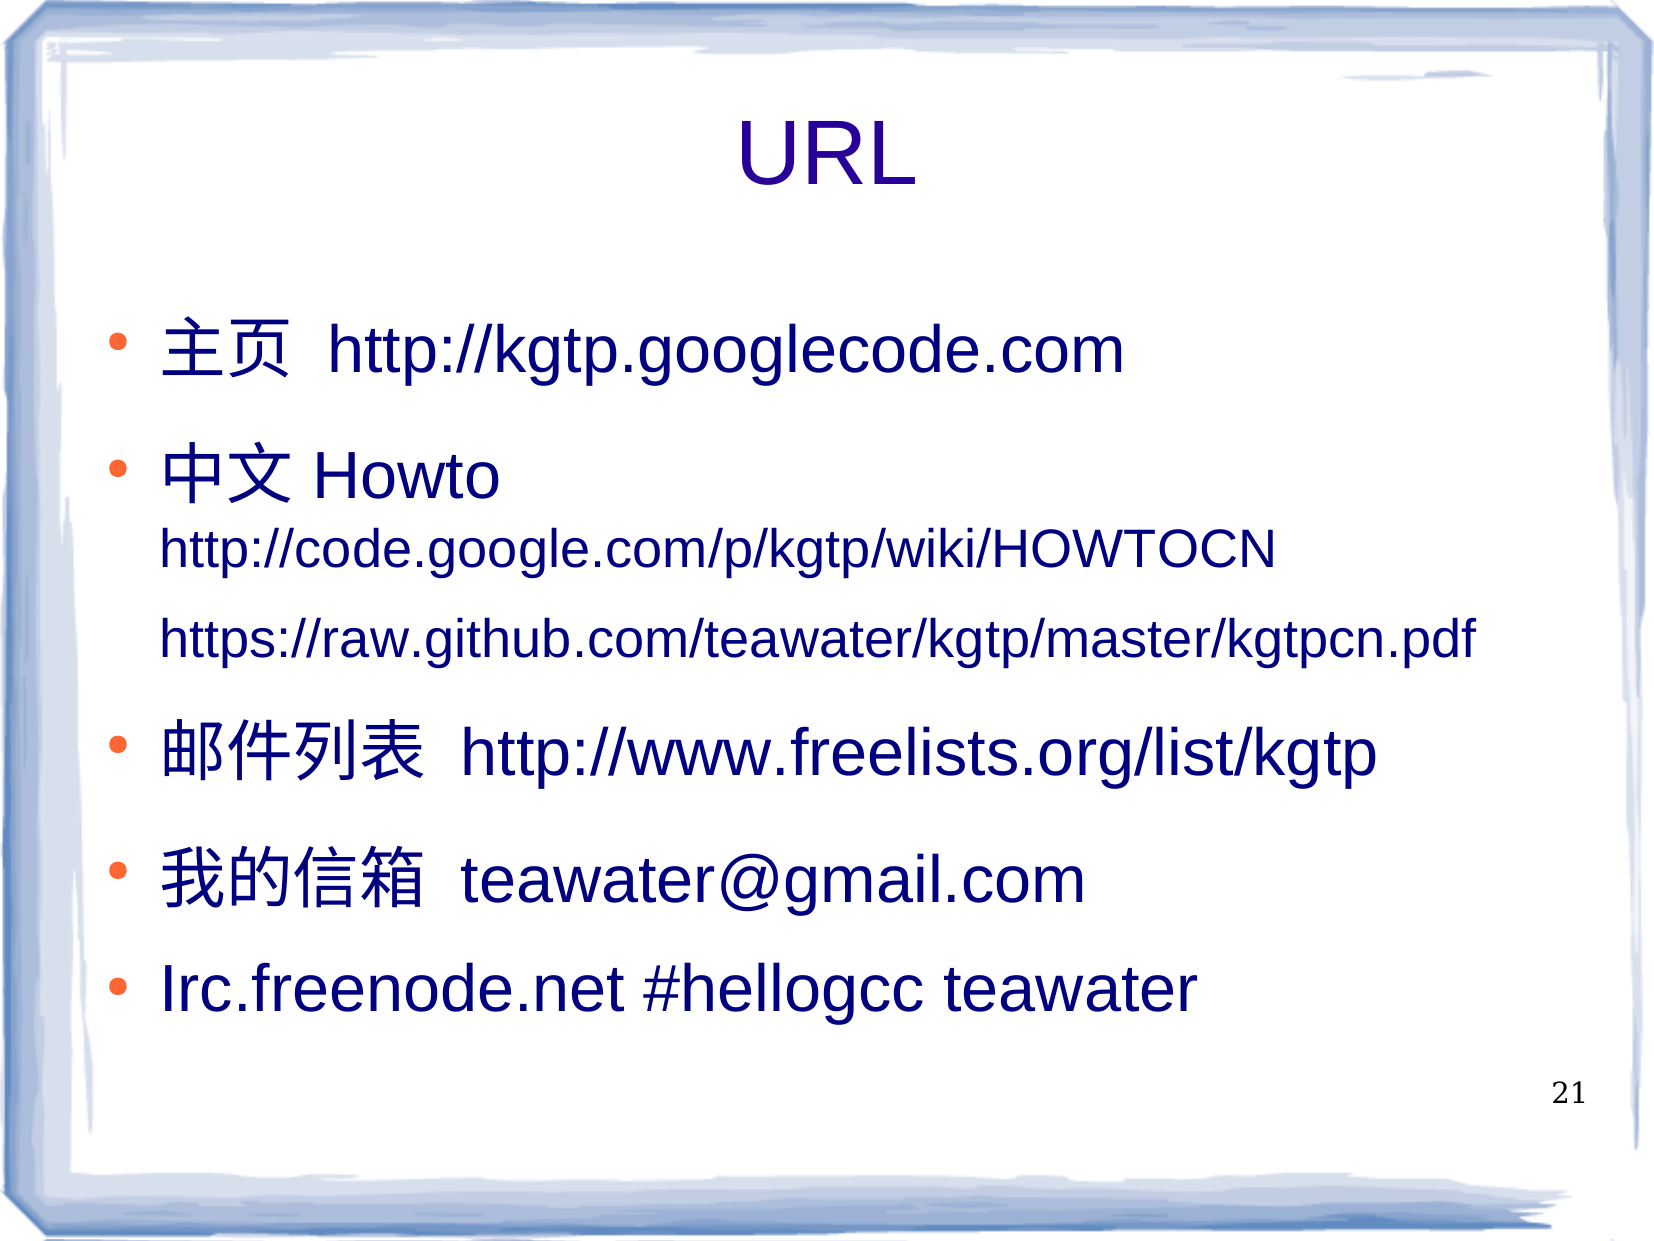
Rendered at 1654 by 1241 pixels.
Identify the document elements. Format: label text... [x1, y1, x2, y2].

picture [0, 0, 1654, 1241]
list 主页 http://kgtp.googlecode.com 中文Howto http://code.google.com/p/kgtp/wiki/HOWTOCN https://raw.github.com/teawater/kgtp/master/kgtpcn.pdf 邮件列表 http://www.freelists.org/list/kgtp 我的信箱 teawater@gmail.com Irc.freenode.net #hellogcc teawater [88, 295, 1577, 1021]
title URL [82, 49, 1571, 257]
